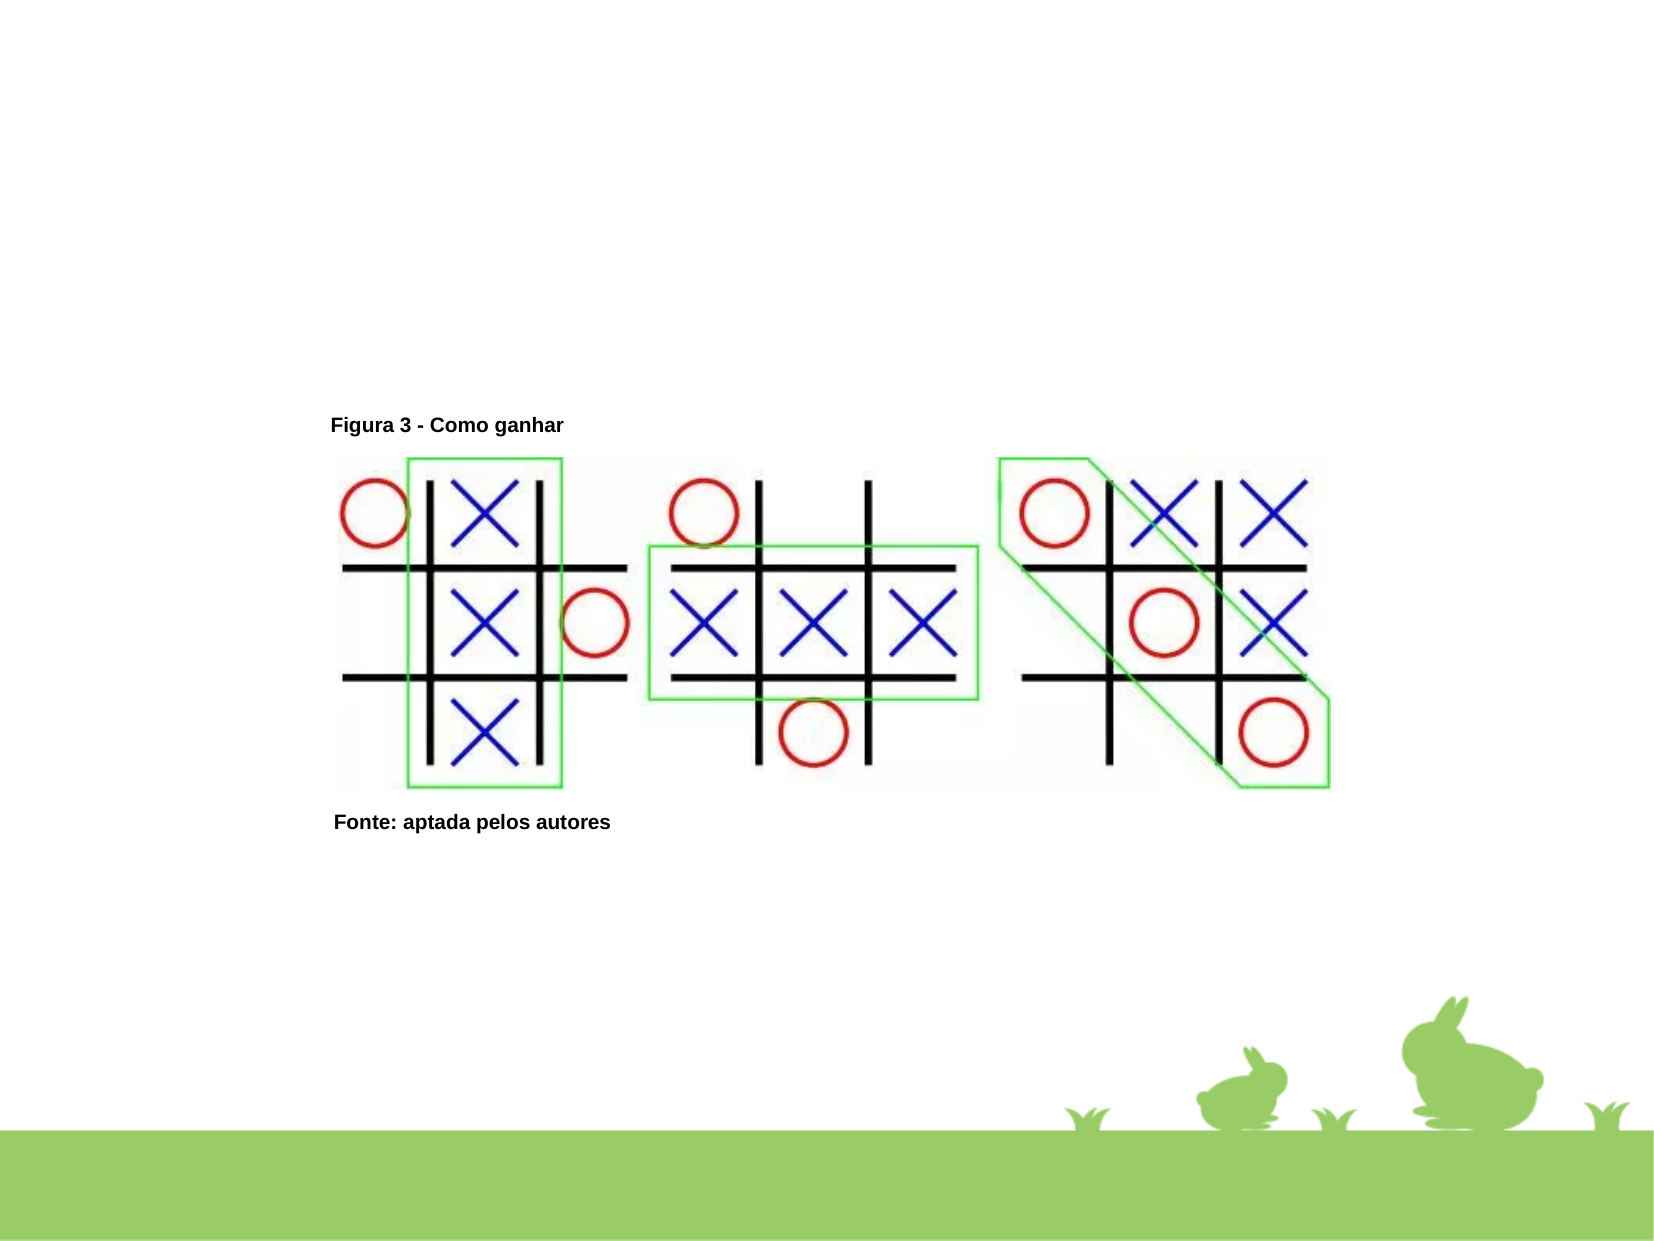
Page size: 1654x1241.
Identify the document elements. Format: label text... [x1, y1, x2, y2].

picture [0, 0, 1654, 1241]
text_box Fonte: aptada pelos autores [318, 803, 1028, 842]
list Figura 3 - Como ganhar [259, 413, 1453, 438]
